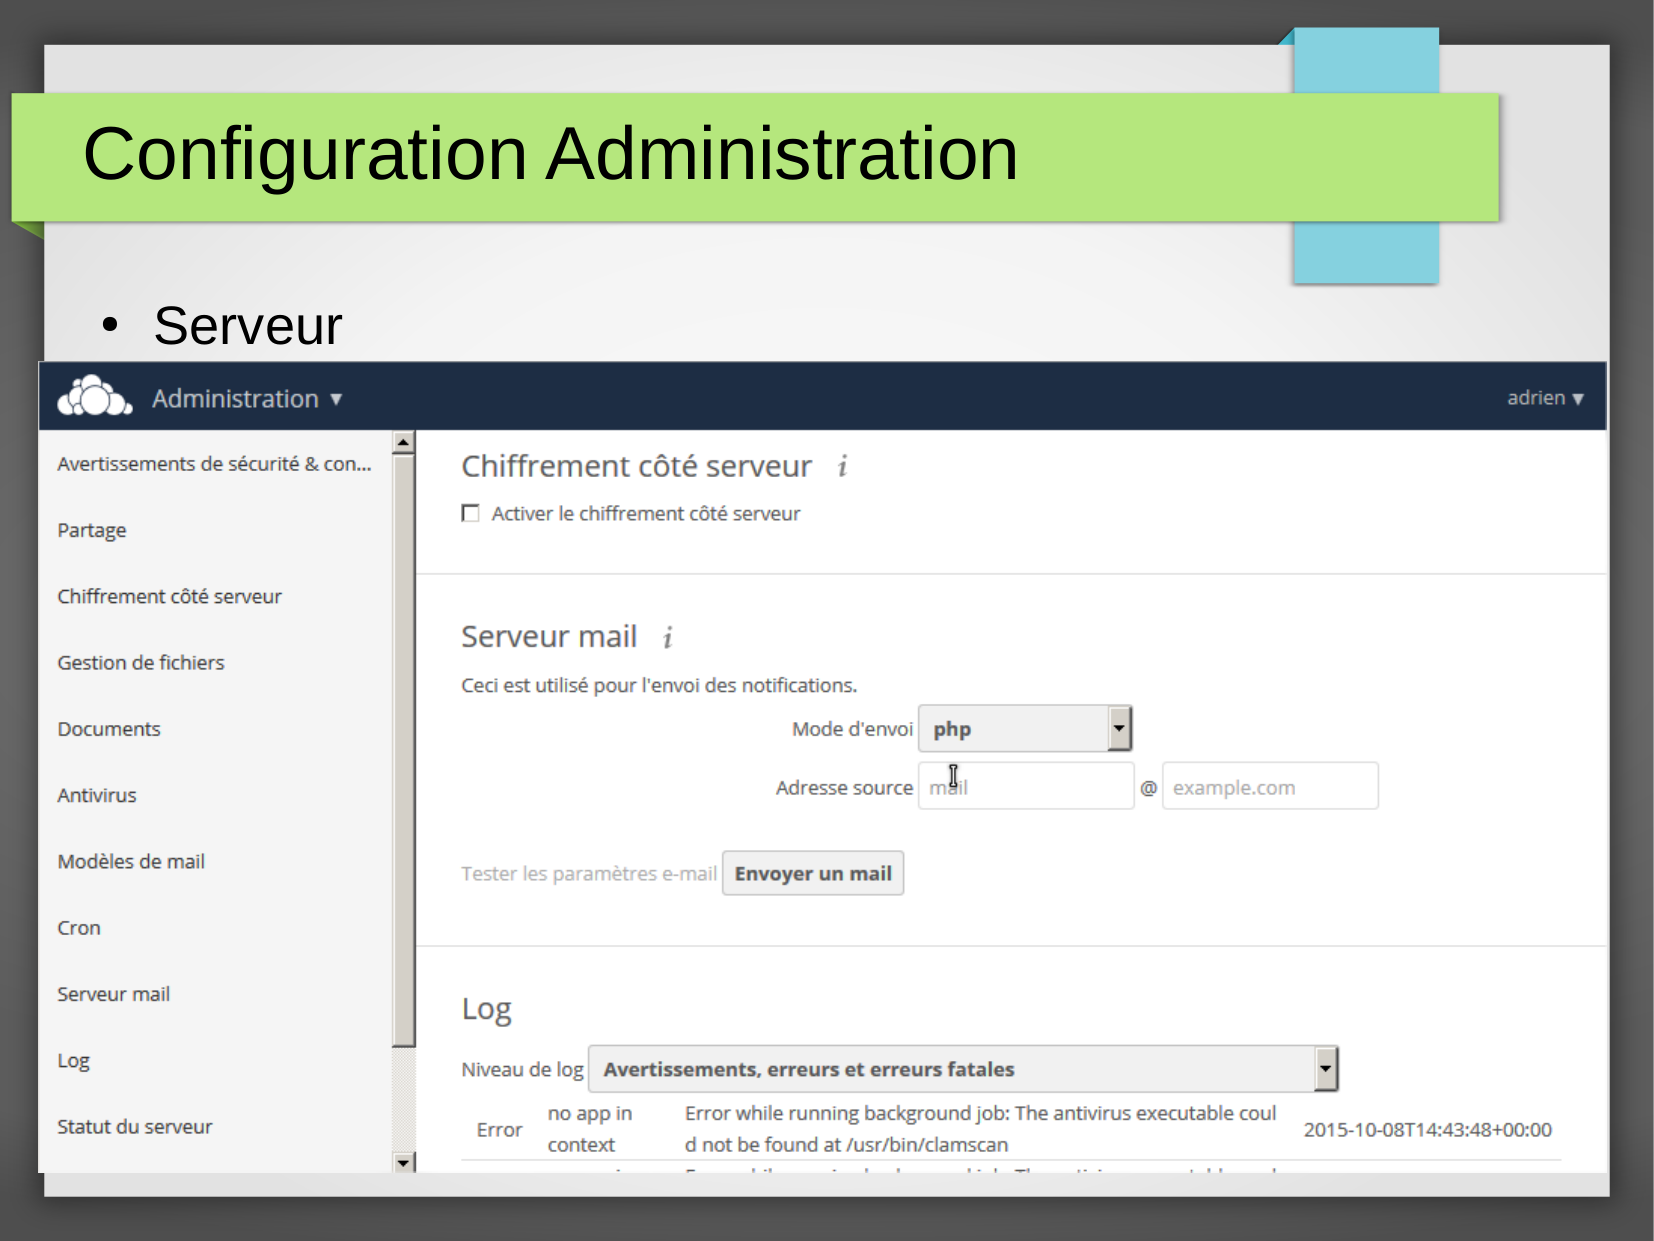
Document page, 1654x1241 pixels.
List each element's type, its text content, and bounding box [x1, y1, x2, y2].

picture [0, 0, 1654, 1241]
title Configuration Administration [82, 69, 1430, 238]
list Serveur [82, 295, 1571, 361]
